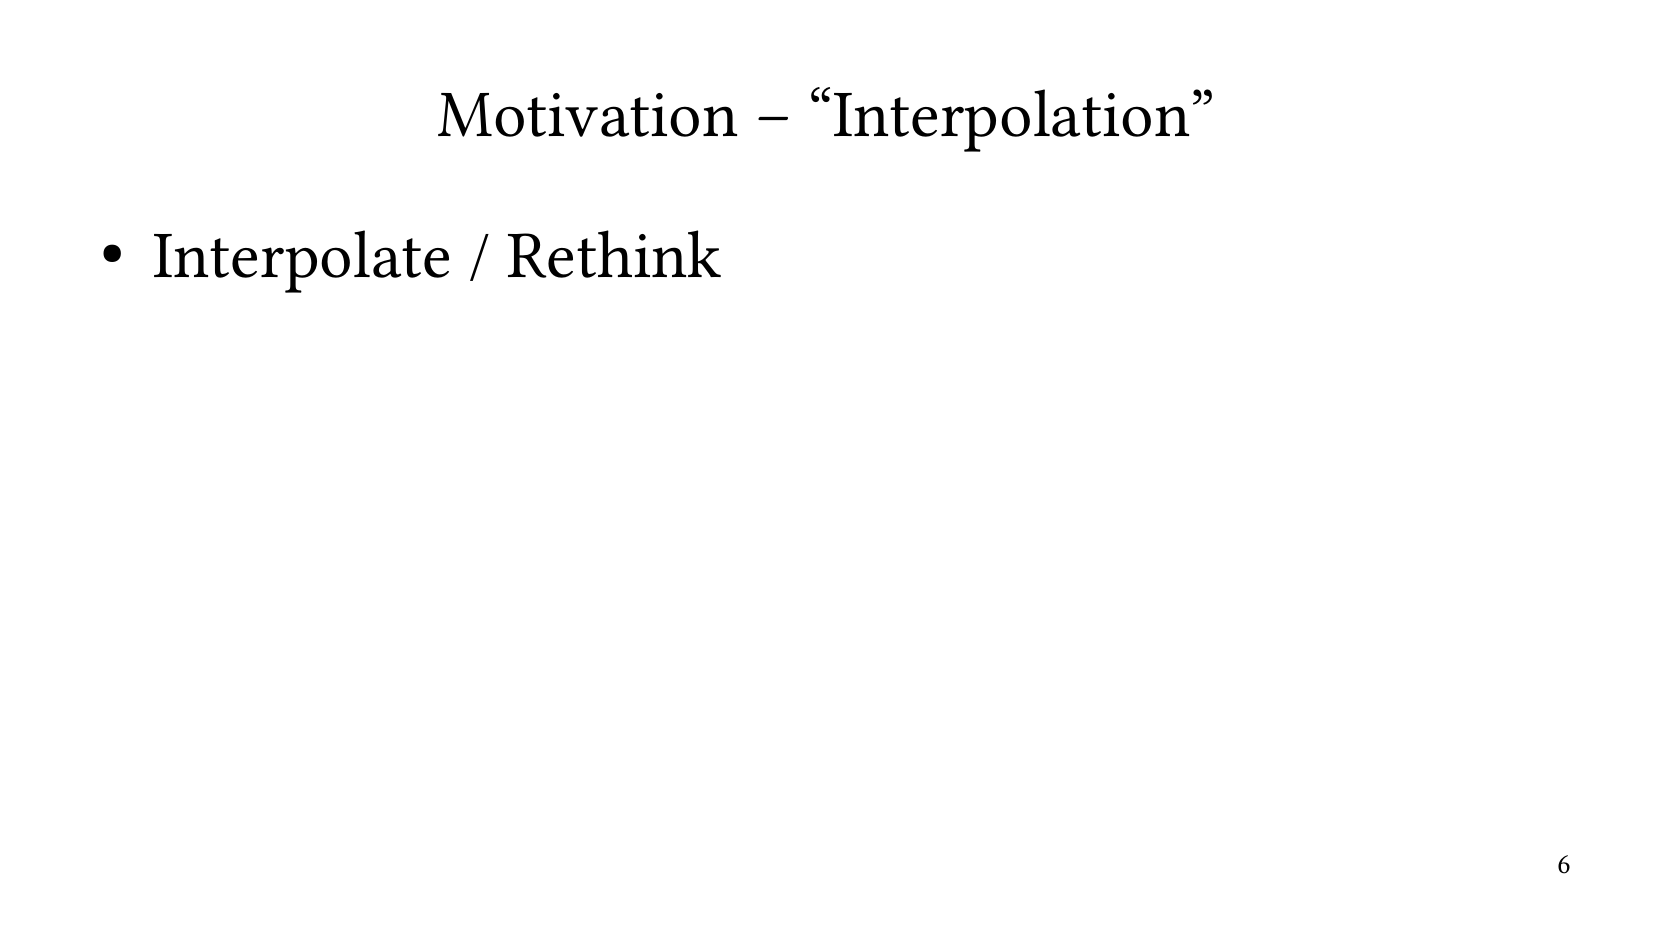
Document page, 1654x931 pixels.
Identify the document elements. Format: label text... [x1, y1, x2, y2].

title Motivation – “Interpolation” [82, 37, 1571, 193]
list Interpolate / Rethink [82, 217, 1571, 758]
